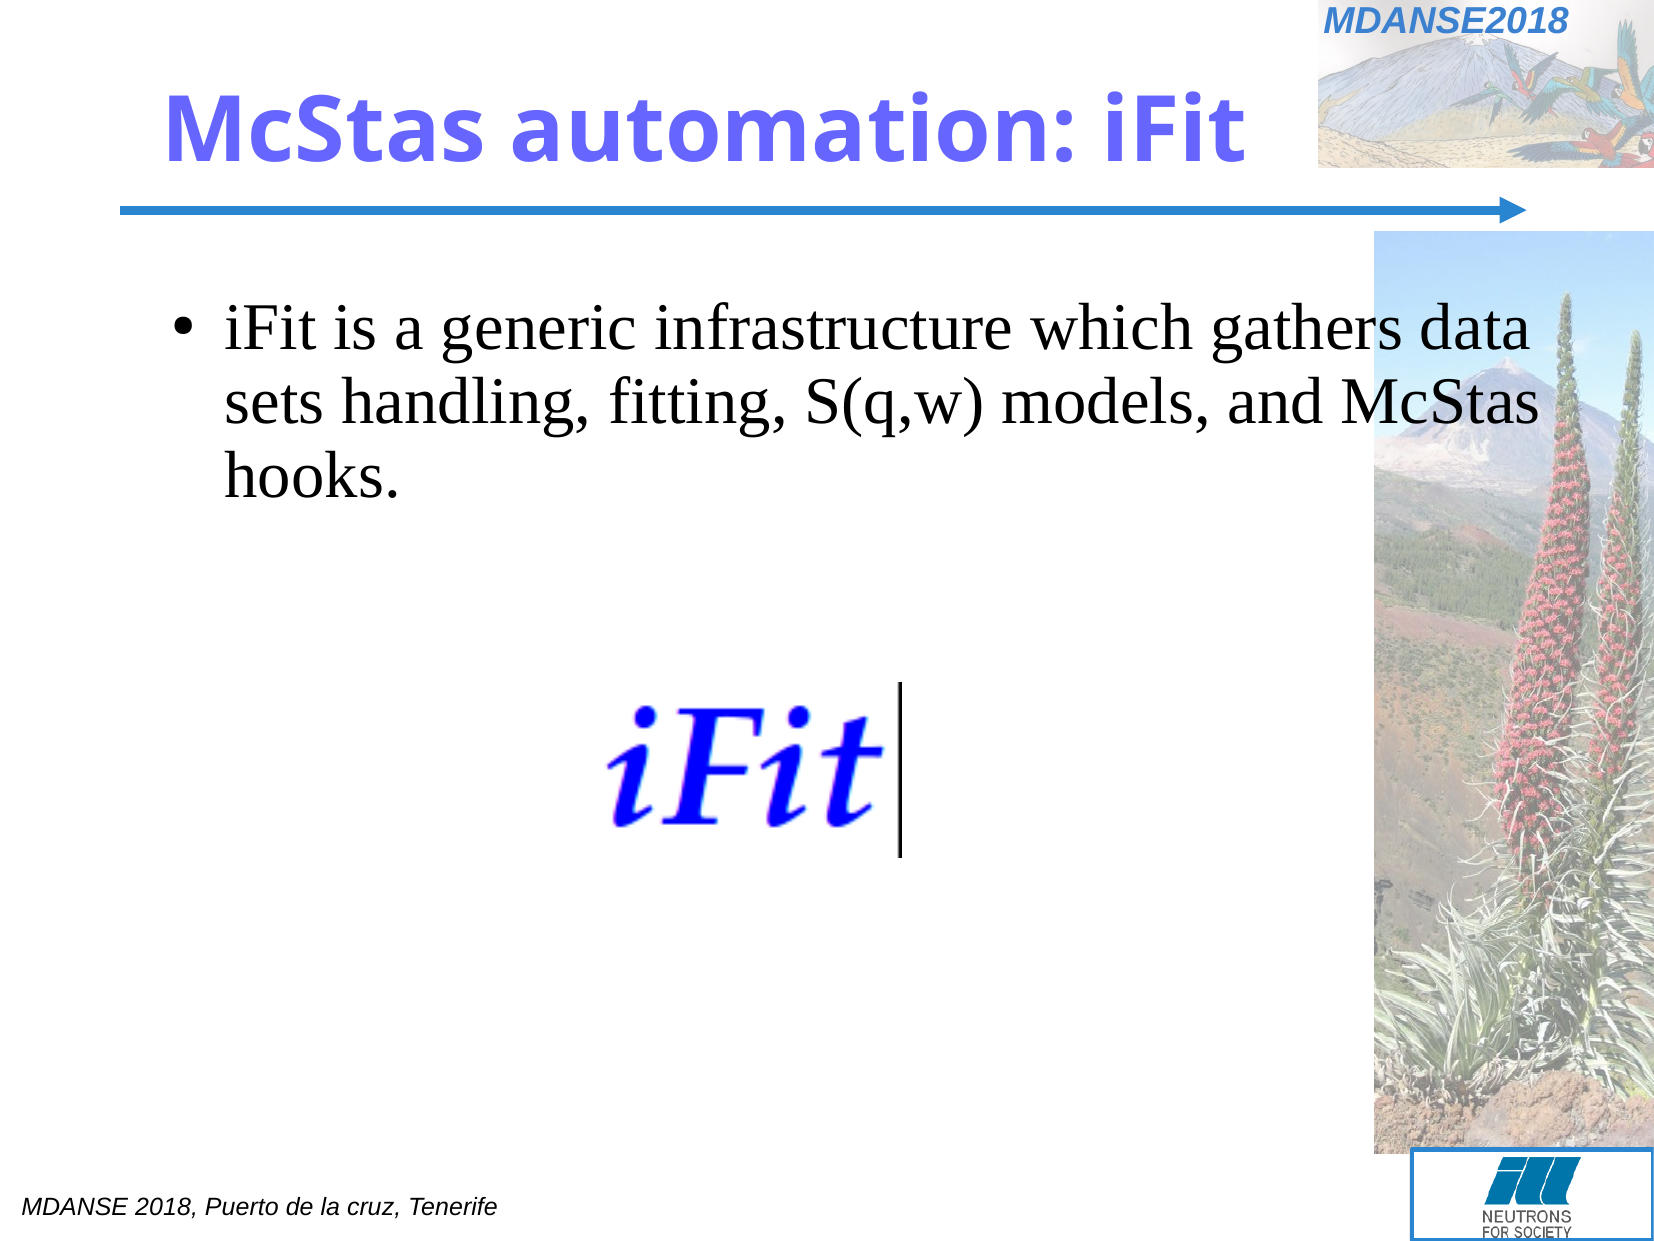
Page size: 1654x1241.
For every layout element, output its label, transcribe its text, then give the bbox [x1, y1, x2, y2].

picture [584, 682, 902, 859]
list iFit is a generic infrastructure which gathers data sets handling, fitting, S(q,w) models, and McStas hooks. [82, 290, 1571, 1010]
title McStas automation: iFit [82, 49, 1328, 203]
picture [1479, 1153, 1583, 1241]
